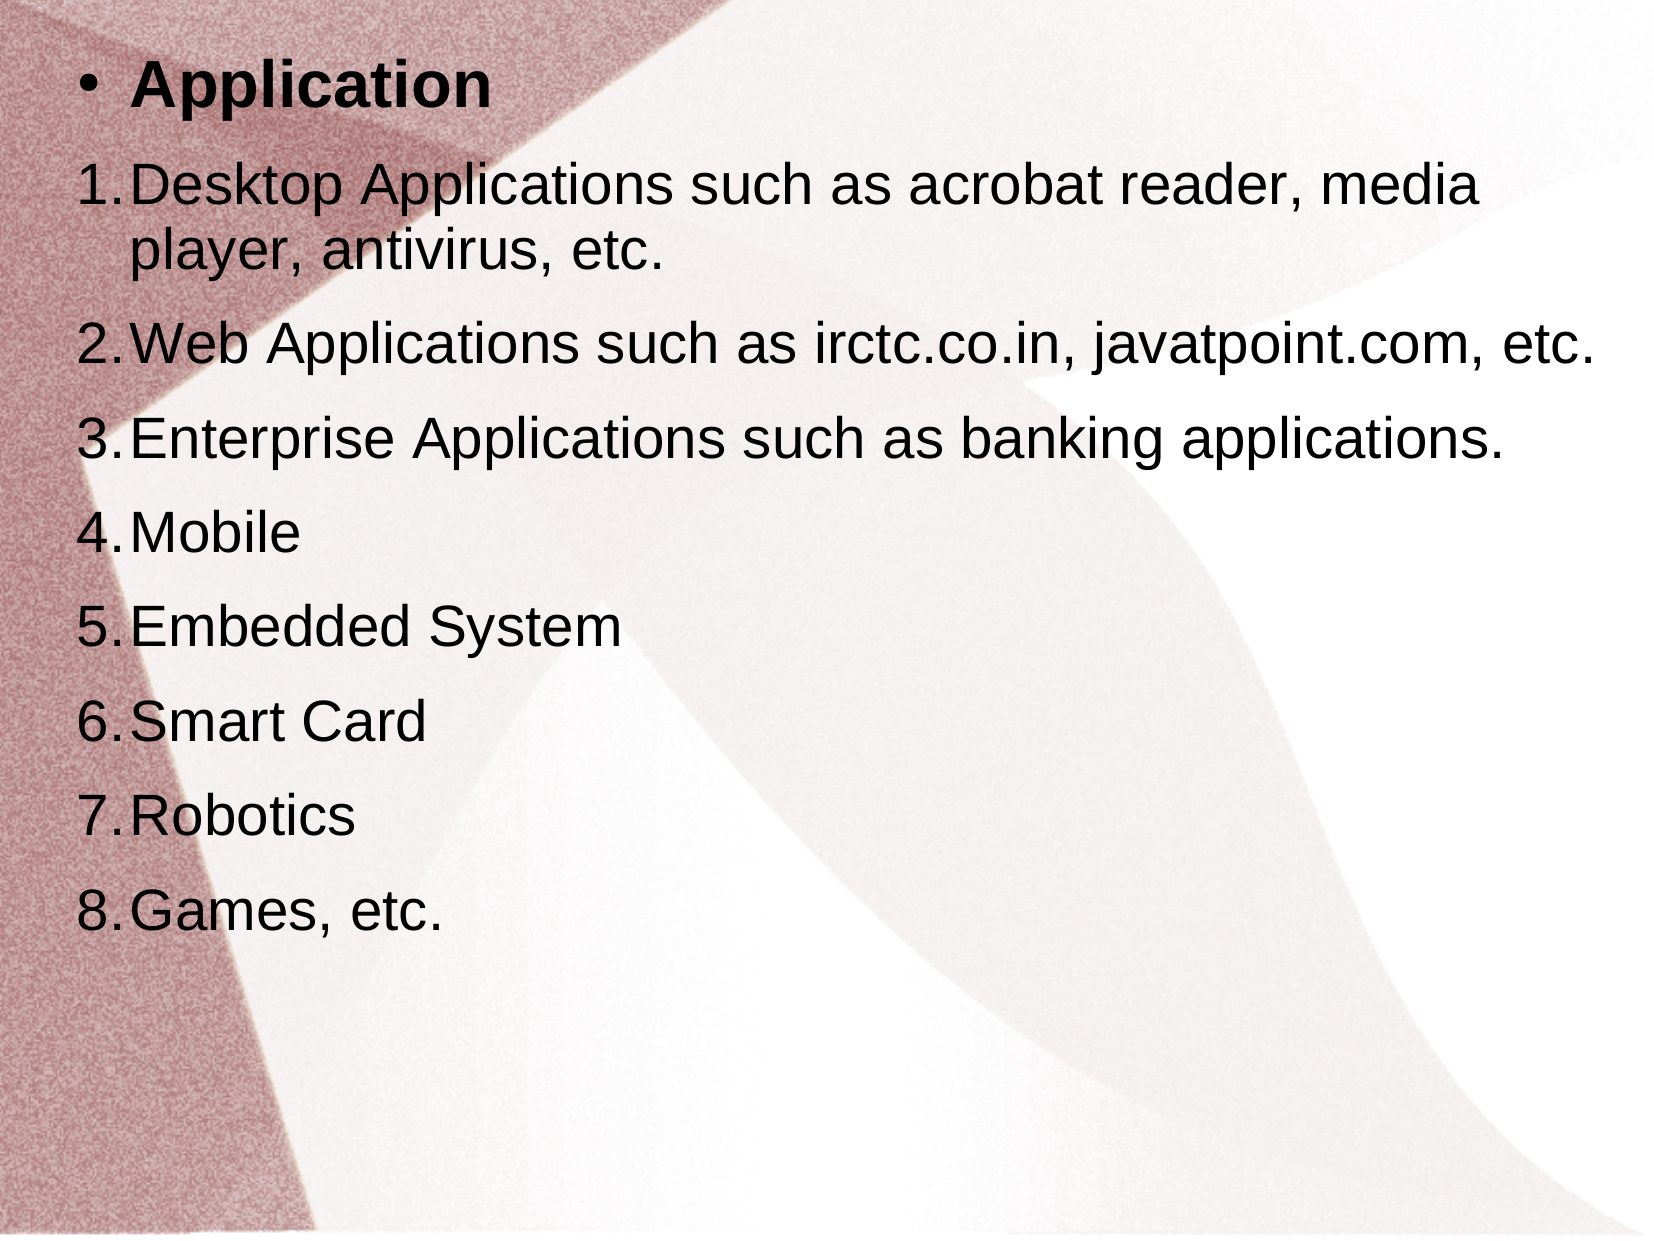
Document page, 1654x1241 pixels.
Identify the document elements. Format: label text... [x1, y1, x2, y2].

picture [0, 0, 1654, 1241]
list Application Desktop Applications such as acrobat reader, media player, antivirus, etc. Web Applications such as irctc.co.in, javatpoint.com, etc. Enterprise Applications such as banking applications. Mobile Embedded System Smart Card Robotics Games, etc. [59, 47, 1601, 1205]
